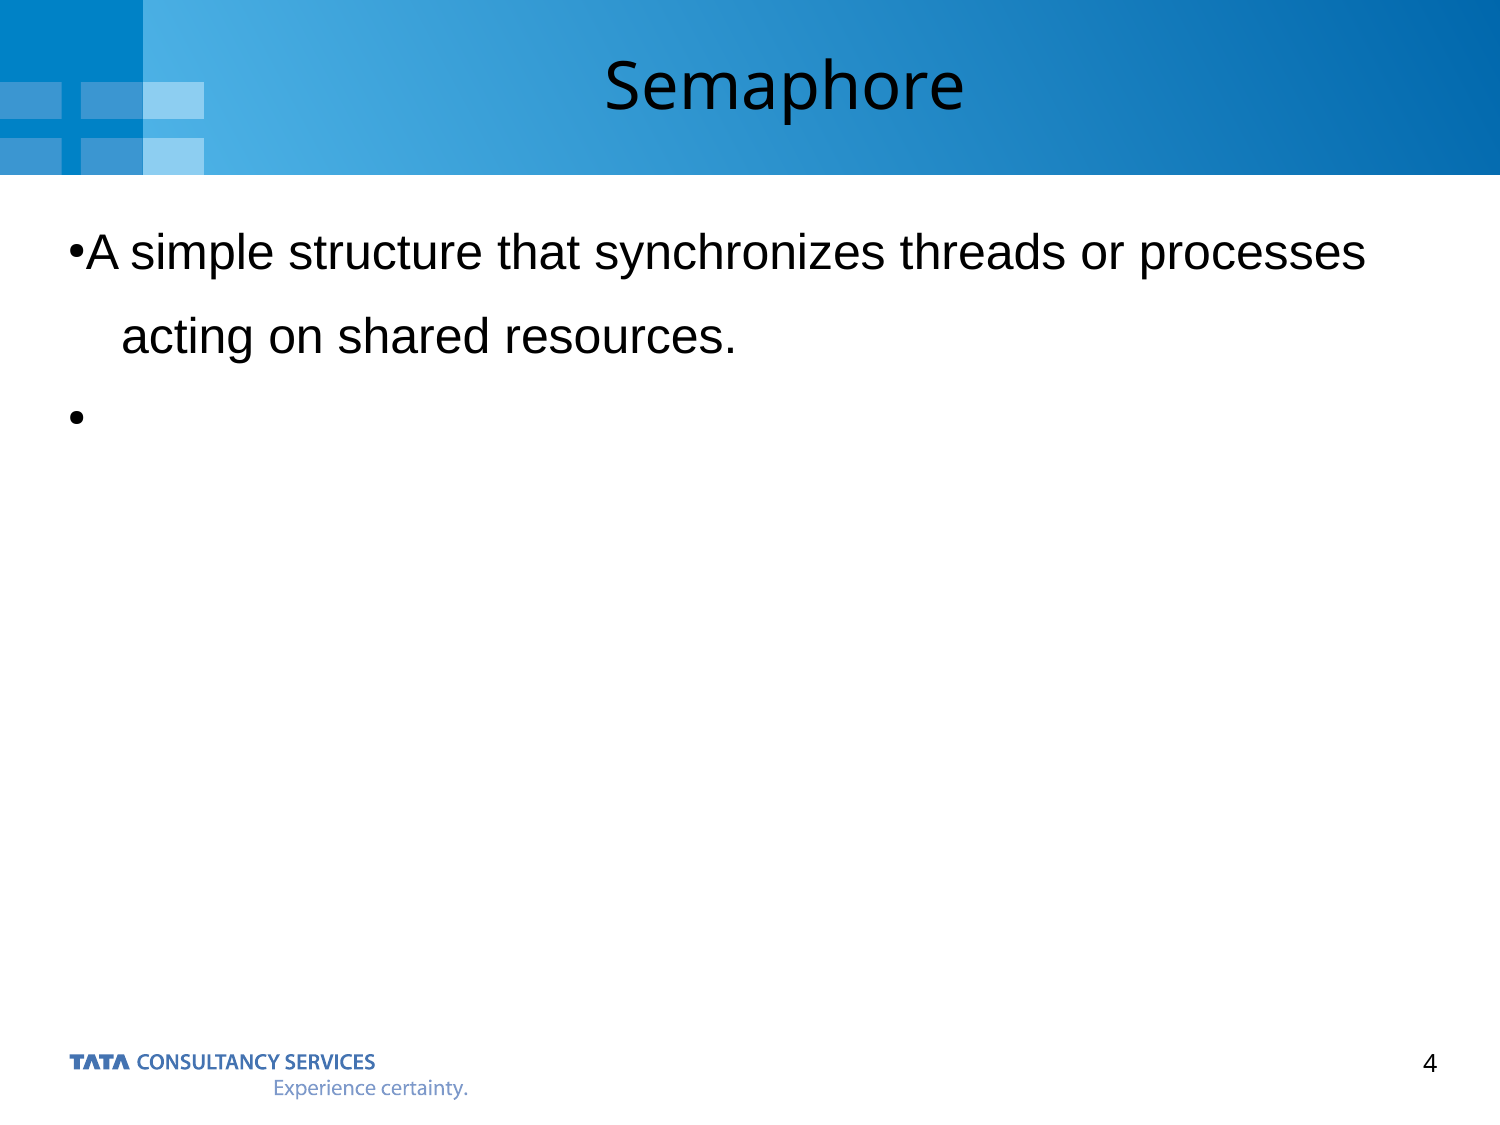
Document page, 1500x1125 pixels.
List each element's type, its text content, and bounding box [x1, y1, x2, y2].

text_box Semaphore [224, 11, 1347, 154]
text_box A simple structure that synchronizes threads or processes acting on shared resources. [35, 188, 1465, 1040]
